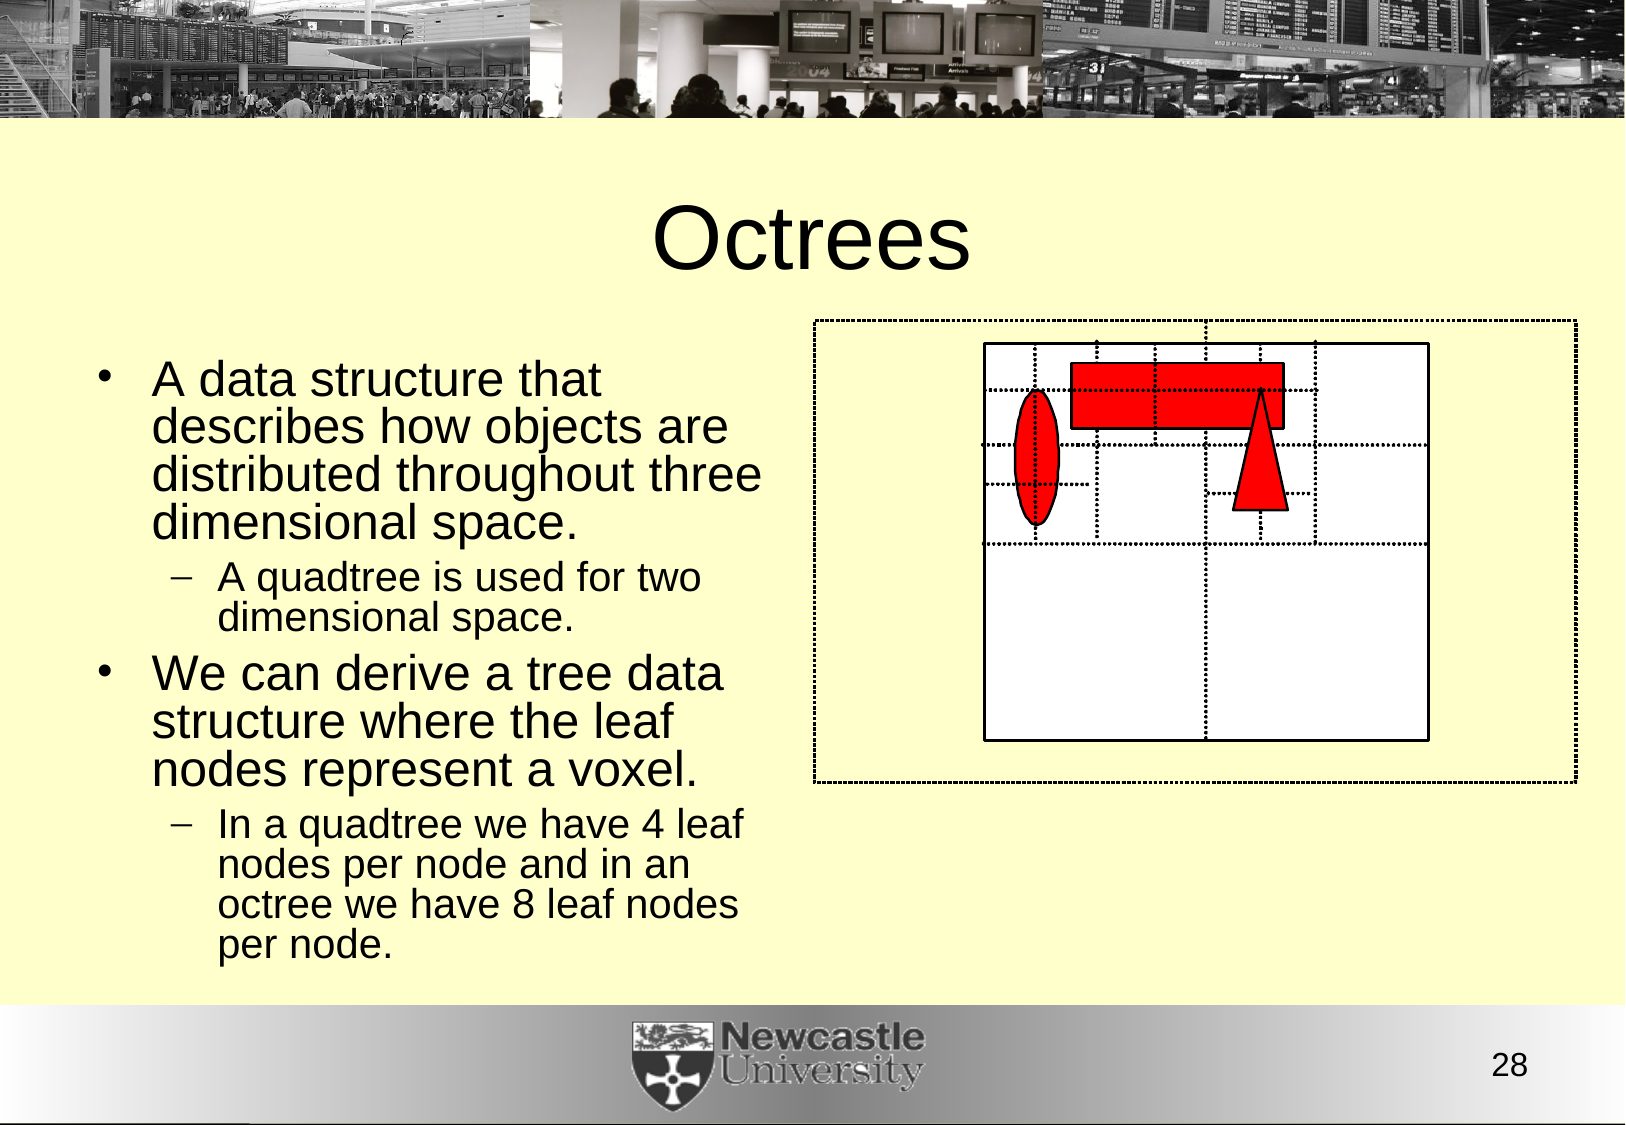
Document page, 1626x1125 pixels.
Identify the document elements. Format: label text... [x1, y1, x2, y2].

text_box Octrees [81, 138, 1544, 327]
text_box <number> [1164, 1024, 1544, 1103]
chart [813, 319, 1587, 824]
text_box A data structure that describes how objects are distributed throughout three dimensional space. A quadtree is used for two dimensional space. We can derive a tree data structure where the leaf nodes represent a voxel. In a quadtree we have 4 leaf nodes per node and in an octree we have 8 leaf nodes per node. [81, 350, 801, 984]
picture [0, 0, 1625, 118]
